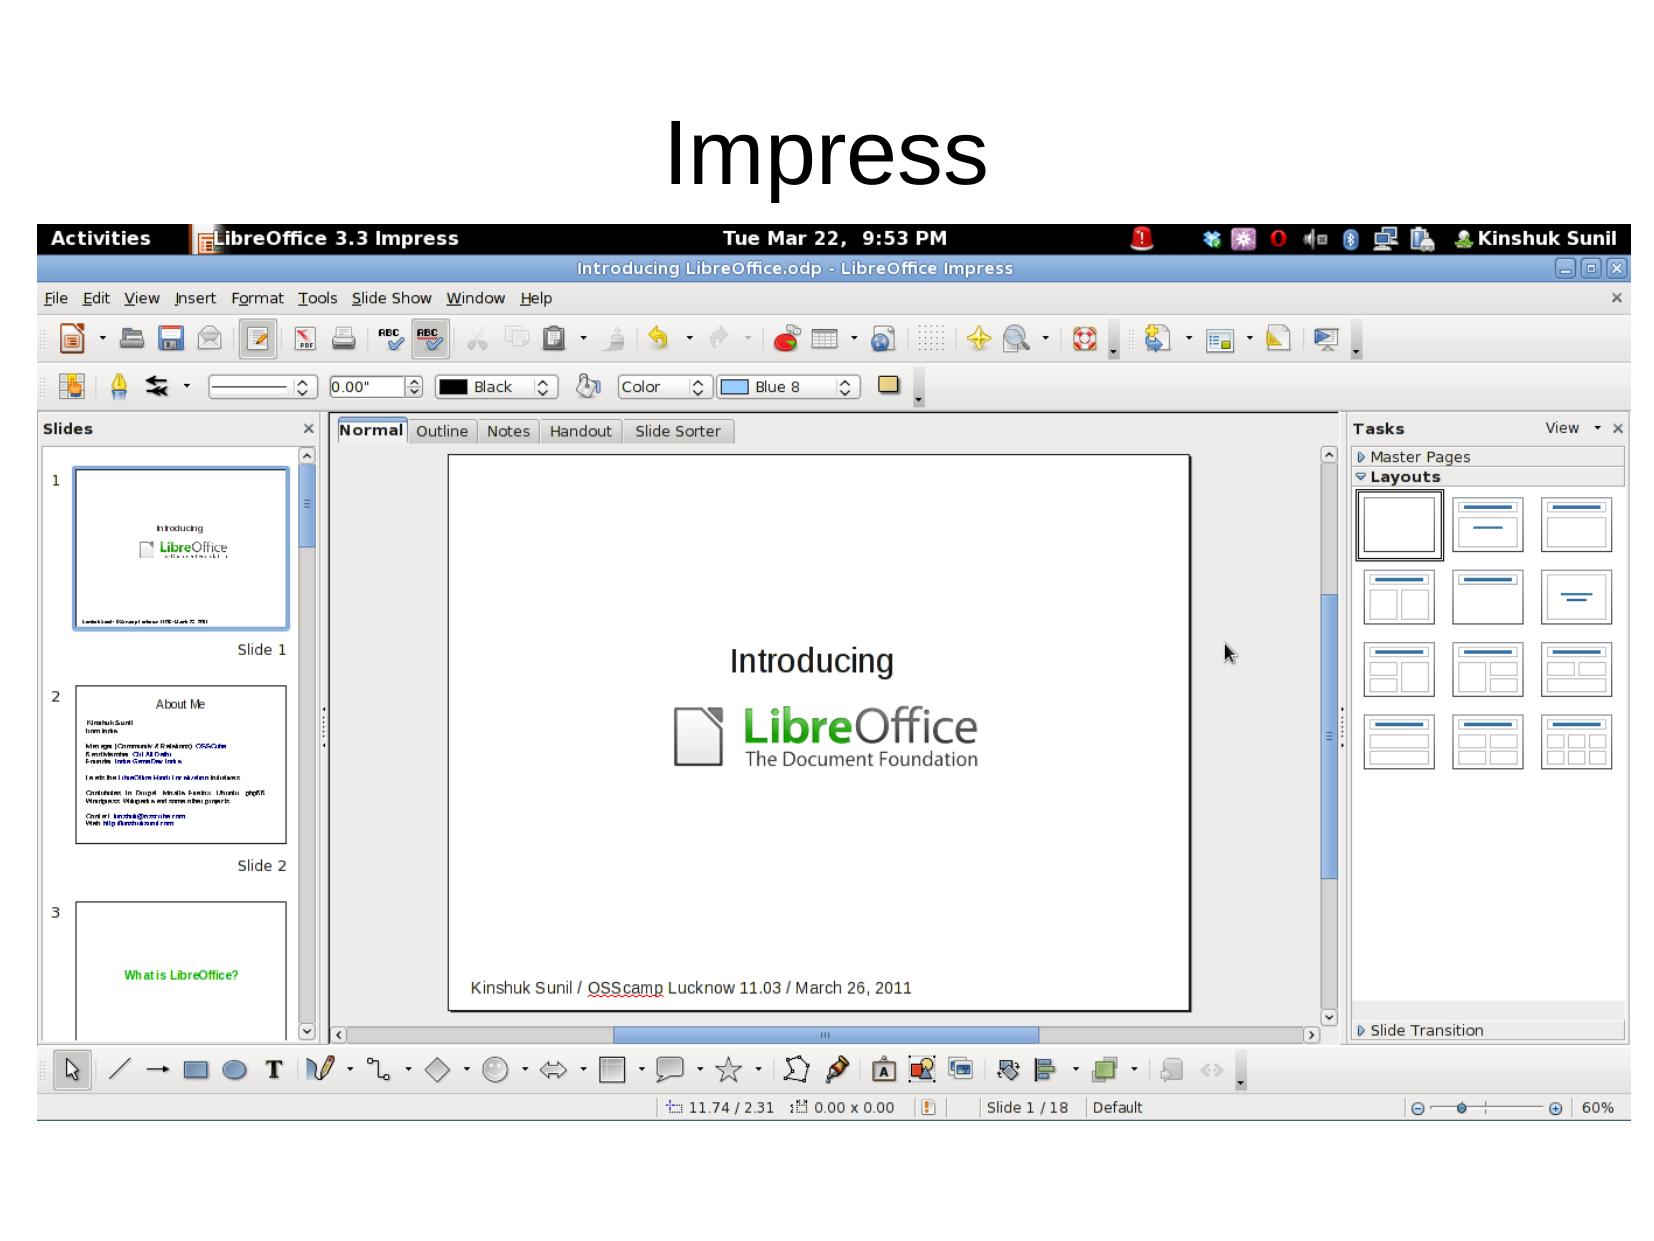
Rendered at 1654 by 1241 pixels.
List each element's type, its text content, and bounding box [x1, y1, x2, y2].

title Impress [82, 49, 1571, 224]
picture [37, 224, 1631, 1121]
